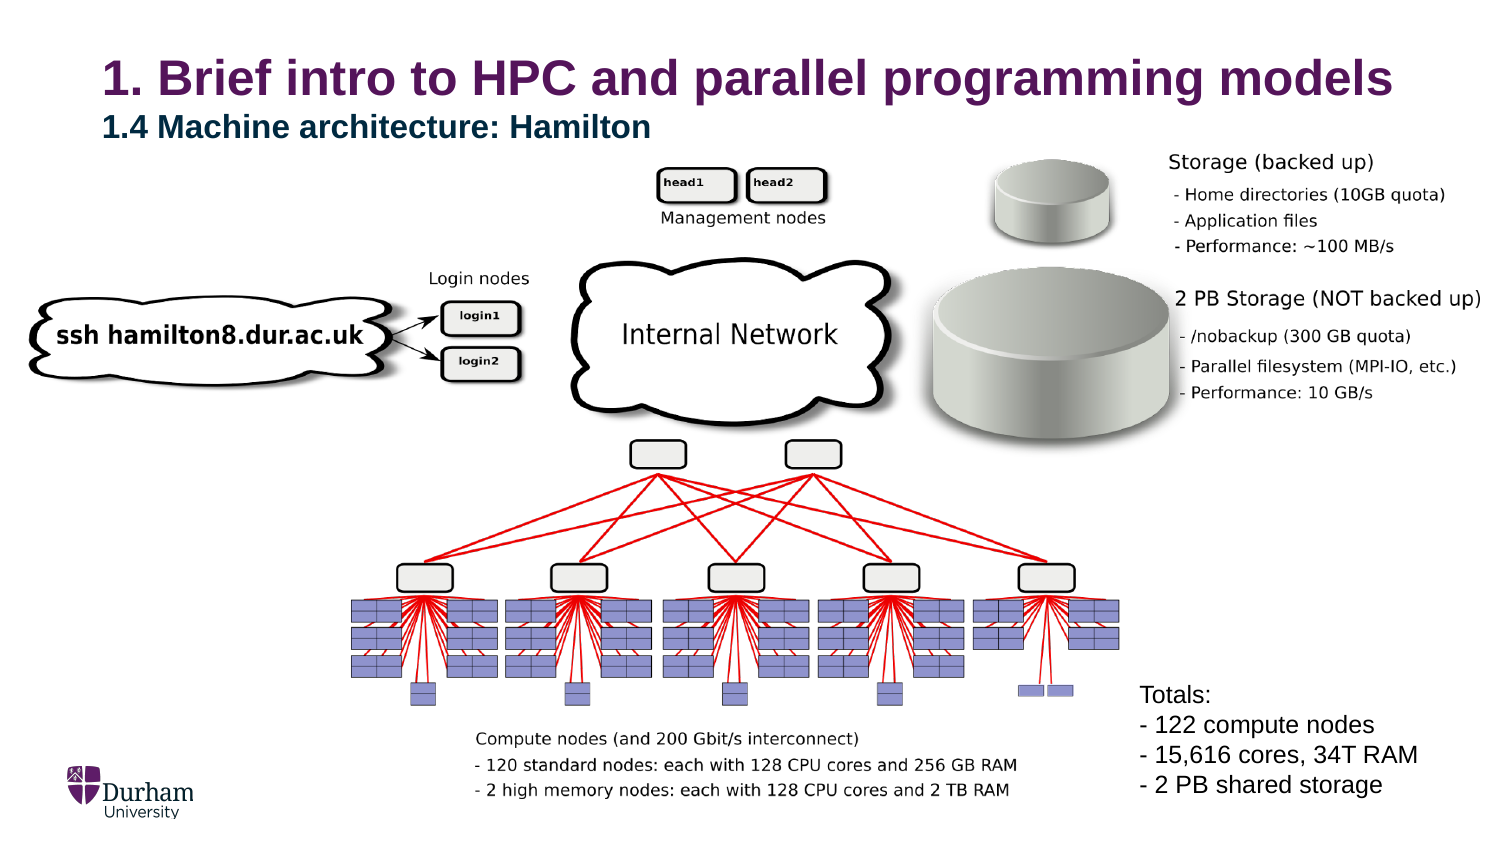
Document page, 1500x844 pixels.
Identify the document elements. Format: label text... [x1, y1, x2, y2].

text_box Totals: - 122 compute nodes - 15,616 cores, 34T RAM - 2 PB shared storage [1124, 671, 1475, 807]
text_box 1. Brief intro to HPC and parallel programming models 1.4 Machine architecture: Hamilton [101, 45, 1399, 147]
picture [12, 147, 1480, 819]
